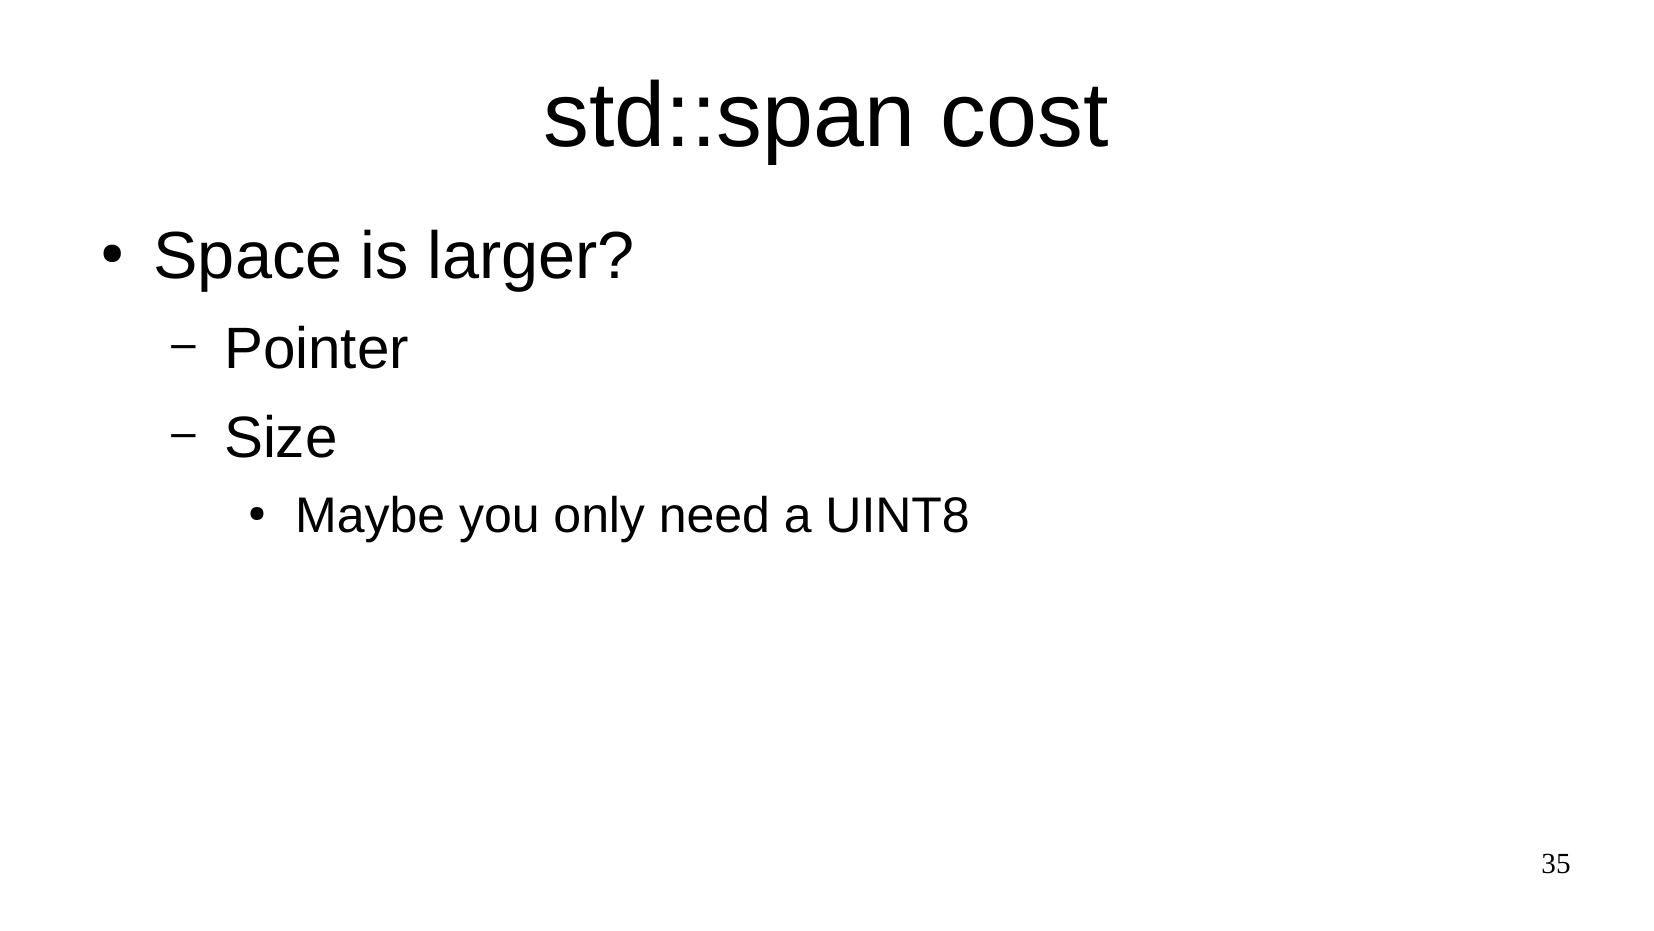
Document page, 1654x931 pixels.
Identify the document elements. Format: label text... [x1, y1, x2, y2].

list Space is larger? Pointer Size Maybe you only need a UINT8 [82, 217, 1571, 758]
title std::span cost [82, 37, 1571, 193]
